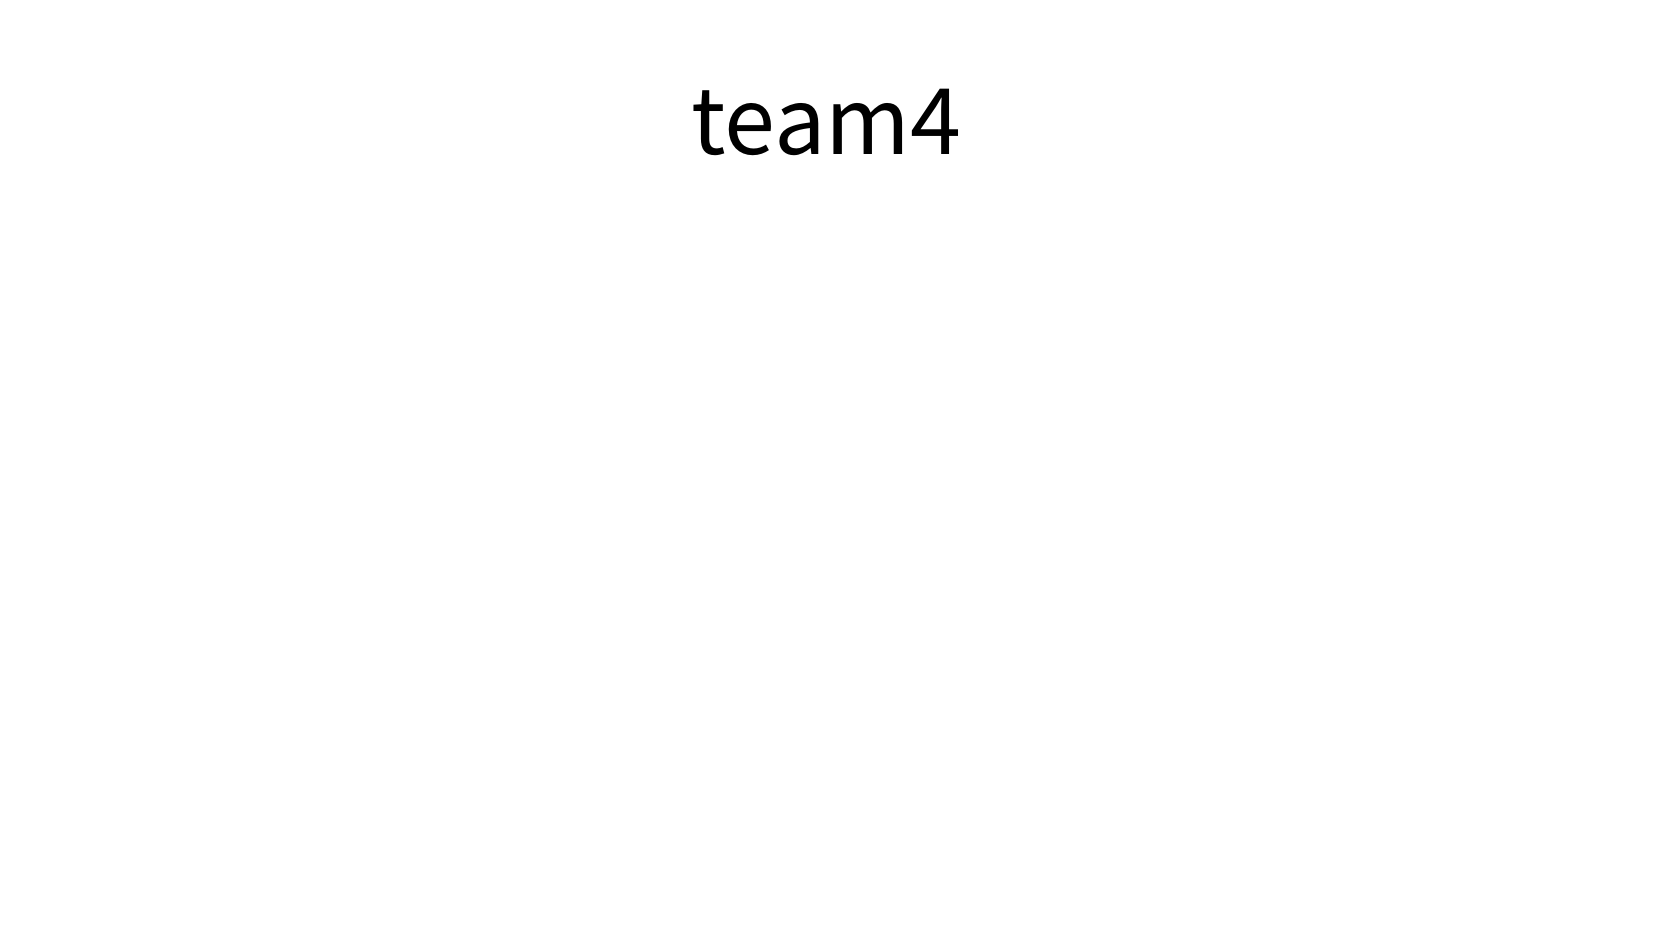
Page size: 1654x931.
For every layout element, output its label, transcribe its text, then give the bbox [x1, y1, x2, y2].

title team4 [82, 37, 1571, 193]
